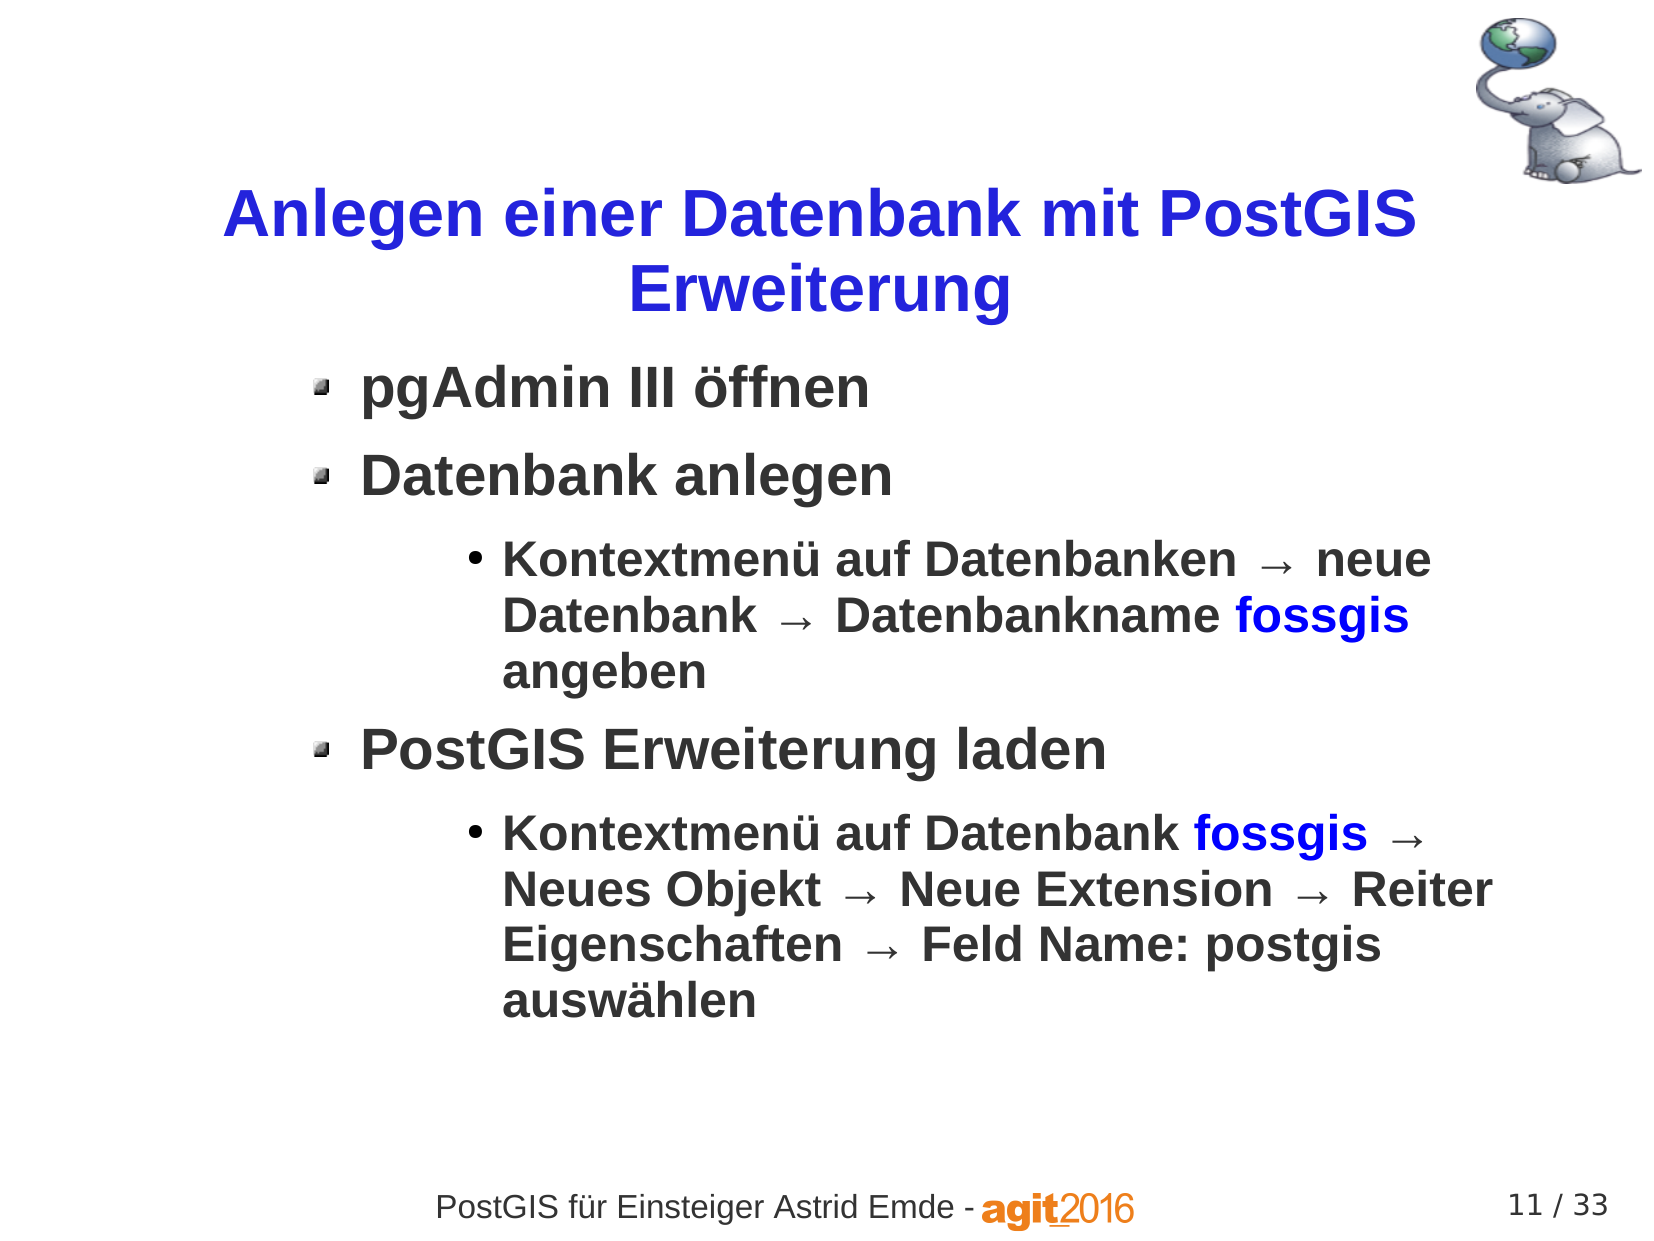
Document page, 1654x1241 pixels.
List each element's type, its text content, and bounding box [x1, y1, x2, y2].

picture [981, 1192, 1135, 1232]
picture [1476, 18, 1642, 184]
title Anlegen einer Datenbank mit PostGIS Erweiterung [76, 165, 1565, 338]
list pgAdmin III öffnen Datenbank anlegen Kontextmenü auf Datenbanken → neue Datenbank → Datenbankname fossgis angeben PostGIS Erweiterung laden Kontextmenü auf Datenbank fossgis → Neues Objekt → Neue Extension → Reiter Eigenschaften → Feld Name: postgis auswählen [76, 354, 1565, 1173]
